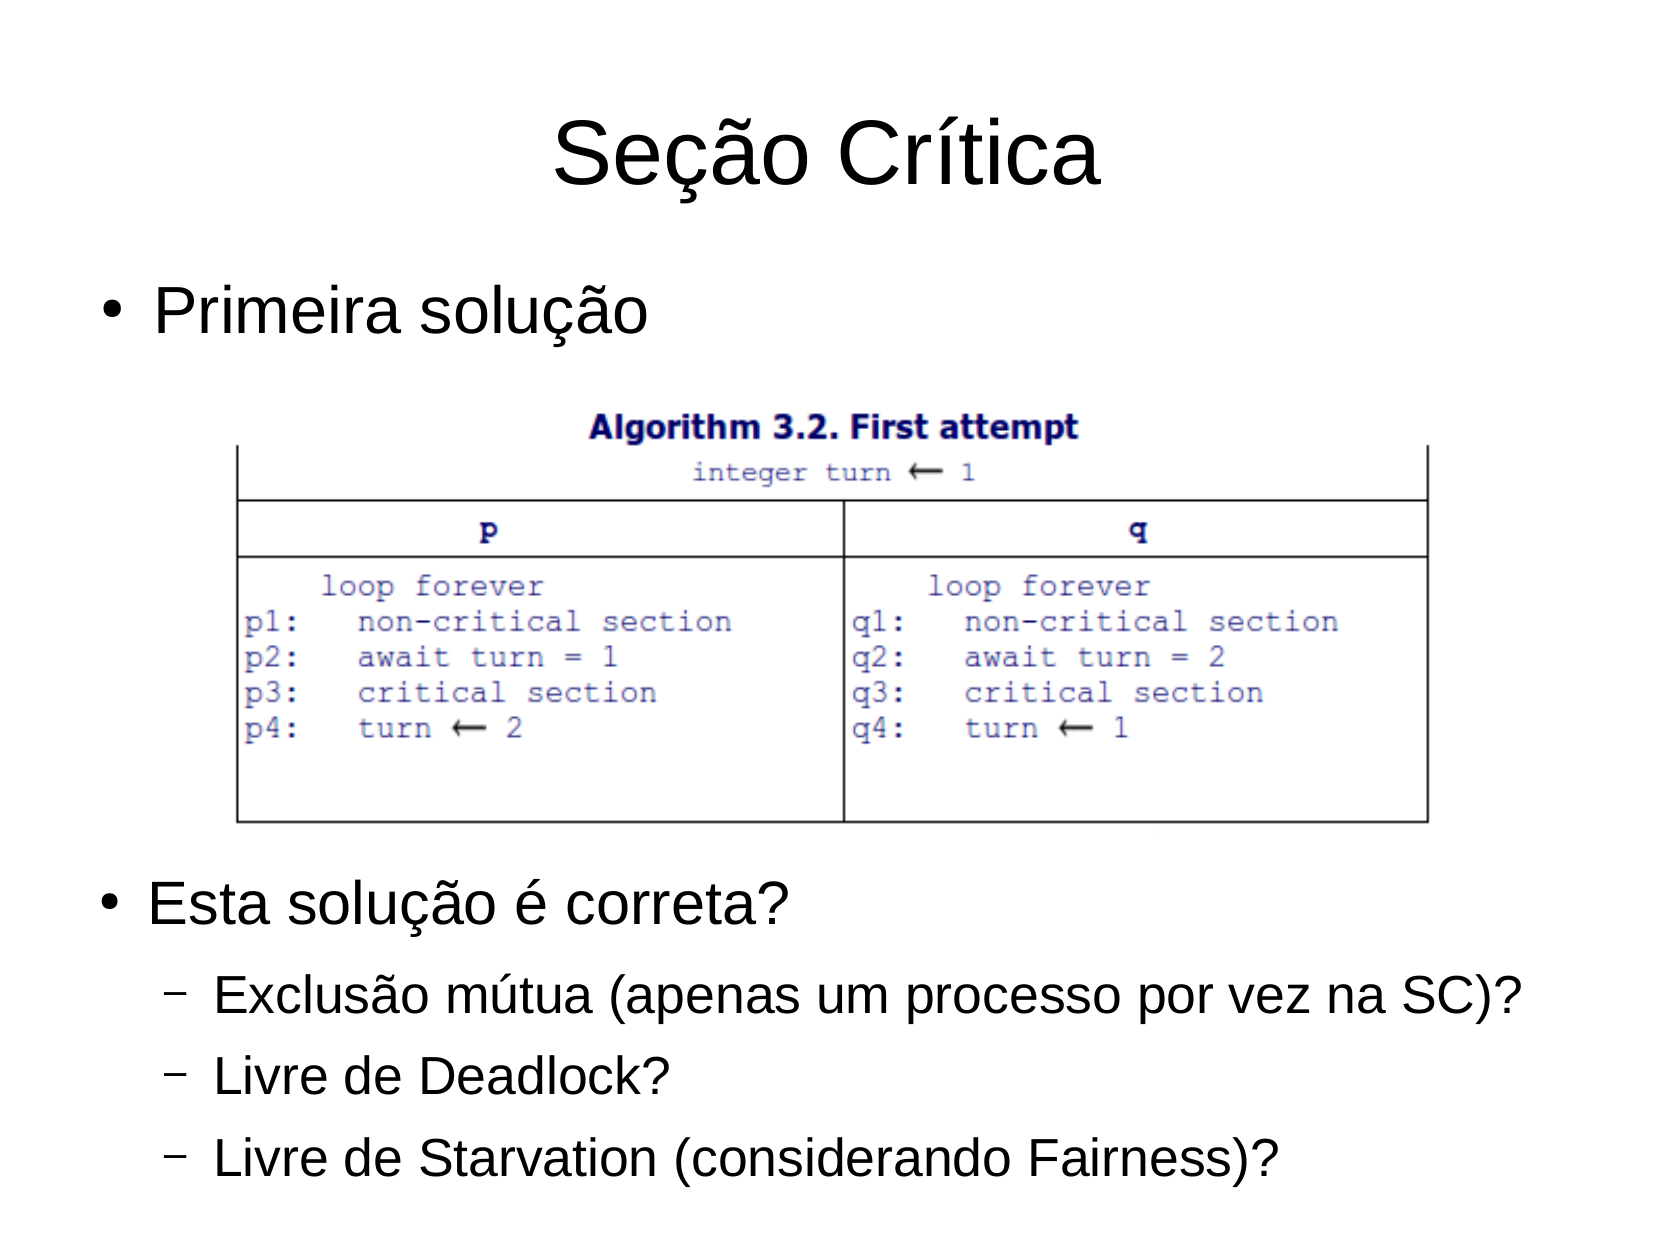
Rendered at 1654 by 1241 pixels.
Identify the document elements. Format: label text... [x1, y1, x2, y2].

title Seção Crítica [82, 49, 1571, 257]
picture [216, 406, 1444, 834]
list Primeira solução [82, 272, 1538, 868]
list Esta solução é correta? Exclusão mútua (apenas um processo por vez na SC)? Livre de Deadlock? Livre de Starvation (considerando Fairness)? [82, 868, 1538, 1193]
